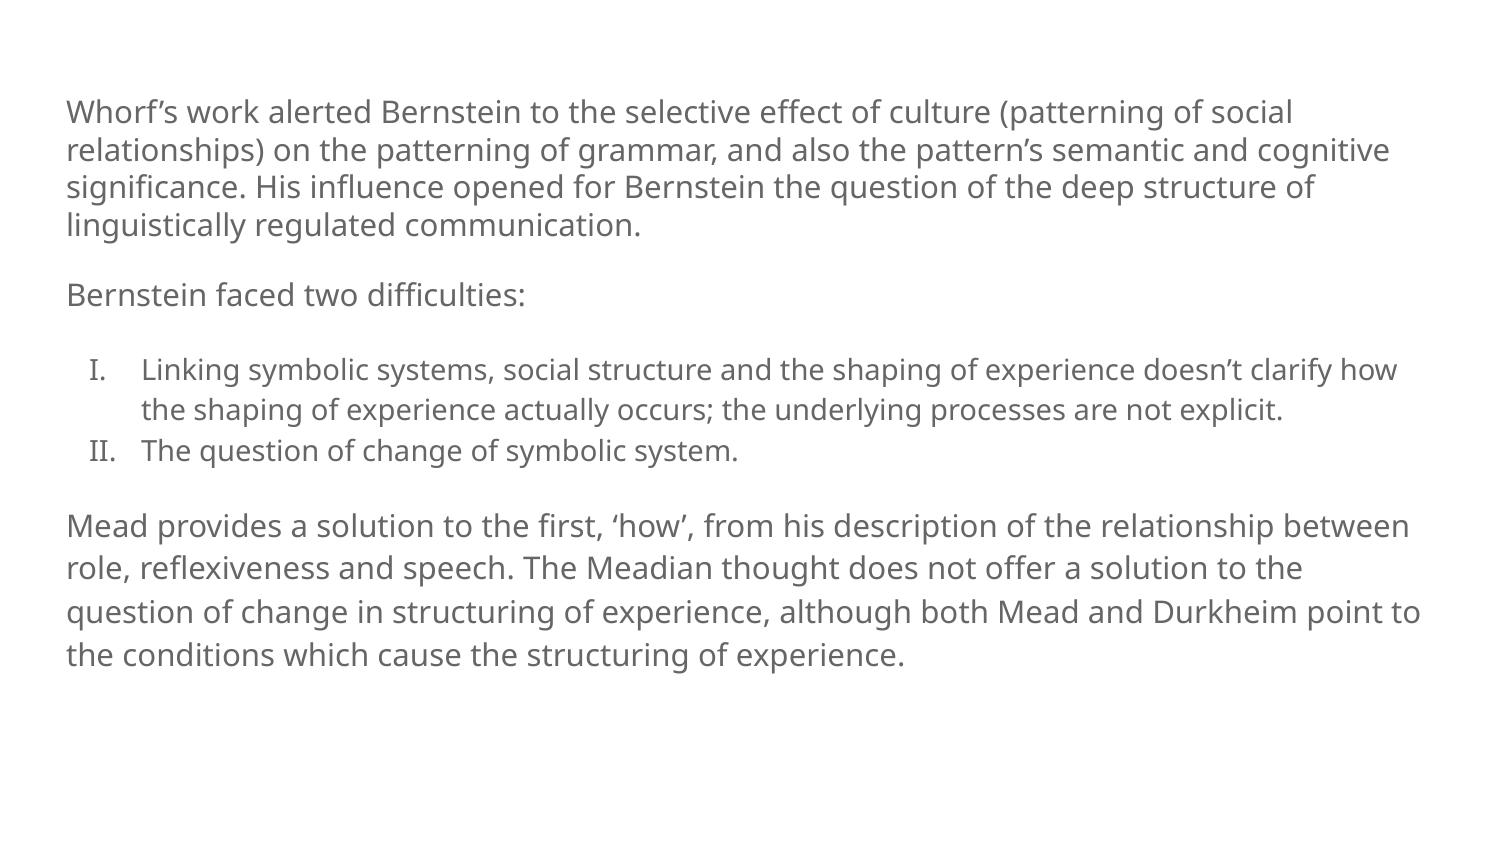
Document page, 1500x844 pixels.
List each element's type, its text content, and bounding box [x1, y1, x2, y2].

list Whorf’s work alerted Bernstein to the selective effect of culture (patterning of social relationships) on the patterning of grammar, and also the pattern’s semantic and cognitive significance. His influence opened for Bernstein the question of the deep structure of linguistically regulated communication. Bernstein faced two difficulties: Linking symbolic systems, social structure and the shaping of experience doesn’t clarify how the shaping of experience actually occurs; the underlying processes are not explicit. The question of change of symbolic system. Mead provides a solution to the first, ‘how’, from his description of the relationship between role, reflexiveness and speech. The Meadian thought does not offer a solution to the question of change in structuring of experience, although both Mead and Durkheim point to the conditions which cause the structuring of experience. [51, 77, 1449, 761]
